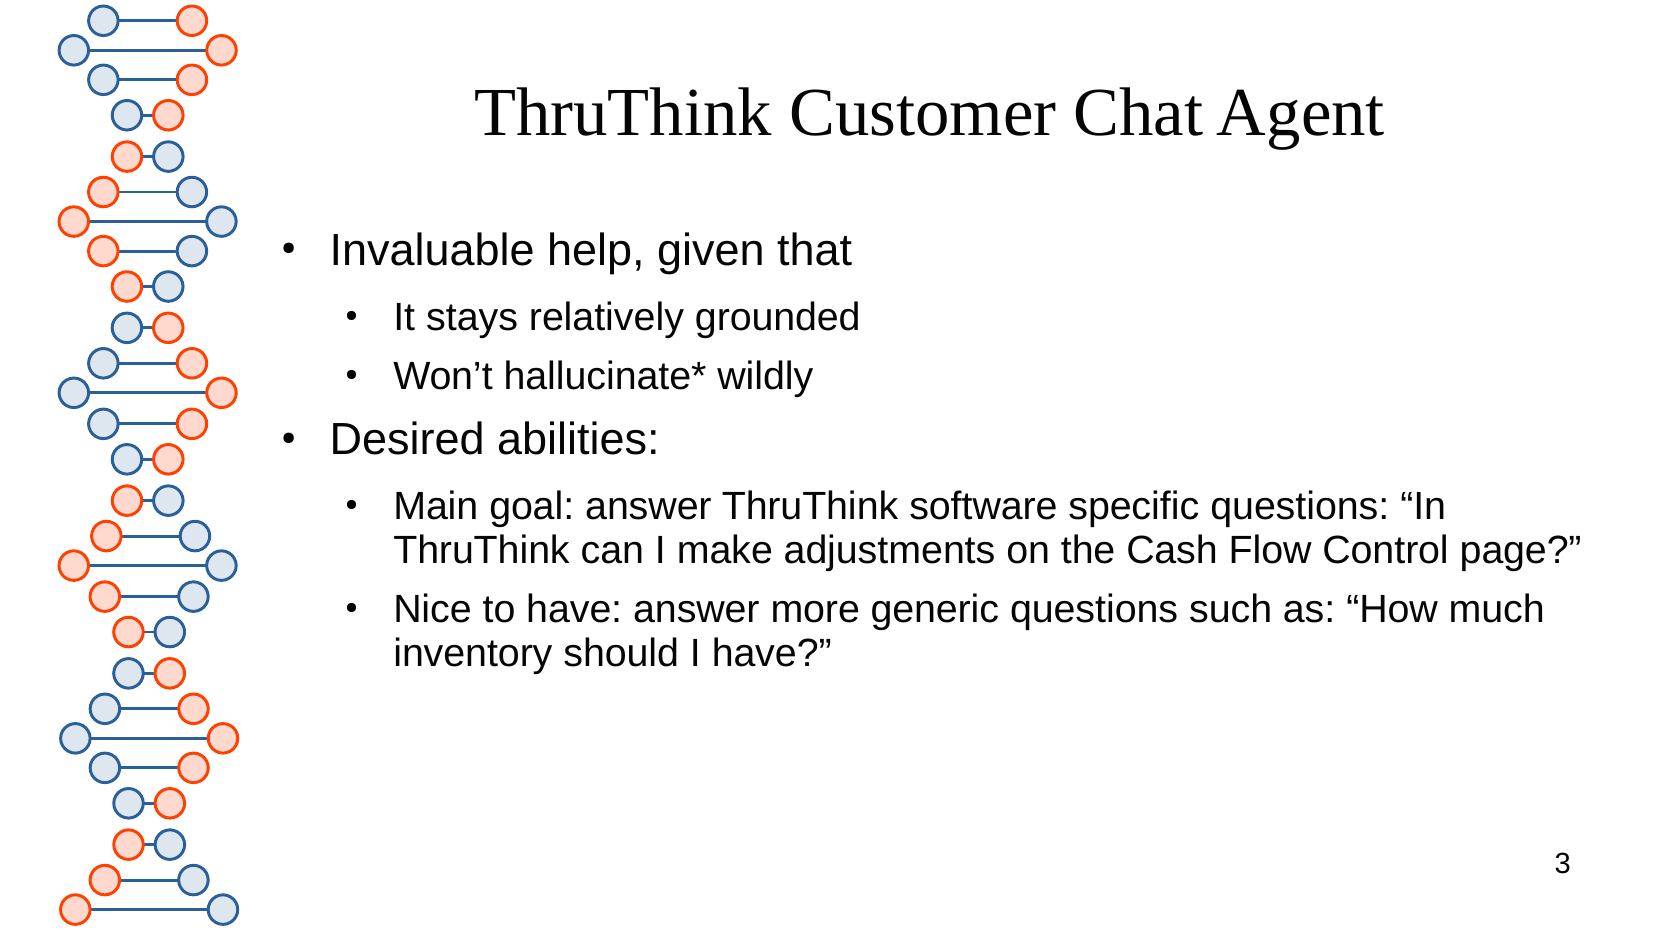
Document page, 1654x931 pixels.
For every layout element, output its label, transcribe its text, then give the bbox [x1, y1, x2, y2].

title ThruThink Customer Chat Agent [265, 35, 1595, 189]
list Invaluable help, given that It stays relatively grounded Won’t hallucinate* wildly Desired abilities: Main goal: answer ThruThink software specific questions: “In ThruThink can I make adjustments on the Cash Flow Control page?” Nice to have: answer more generic questions such as: “How much inventory should I have?” [265, 224, 1595, 676]
